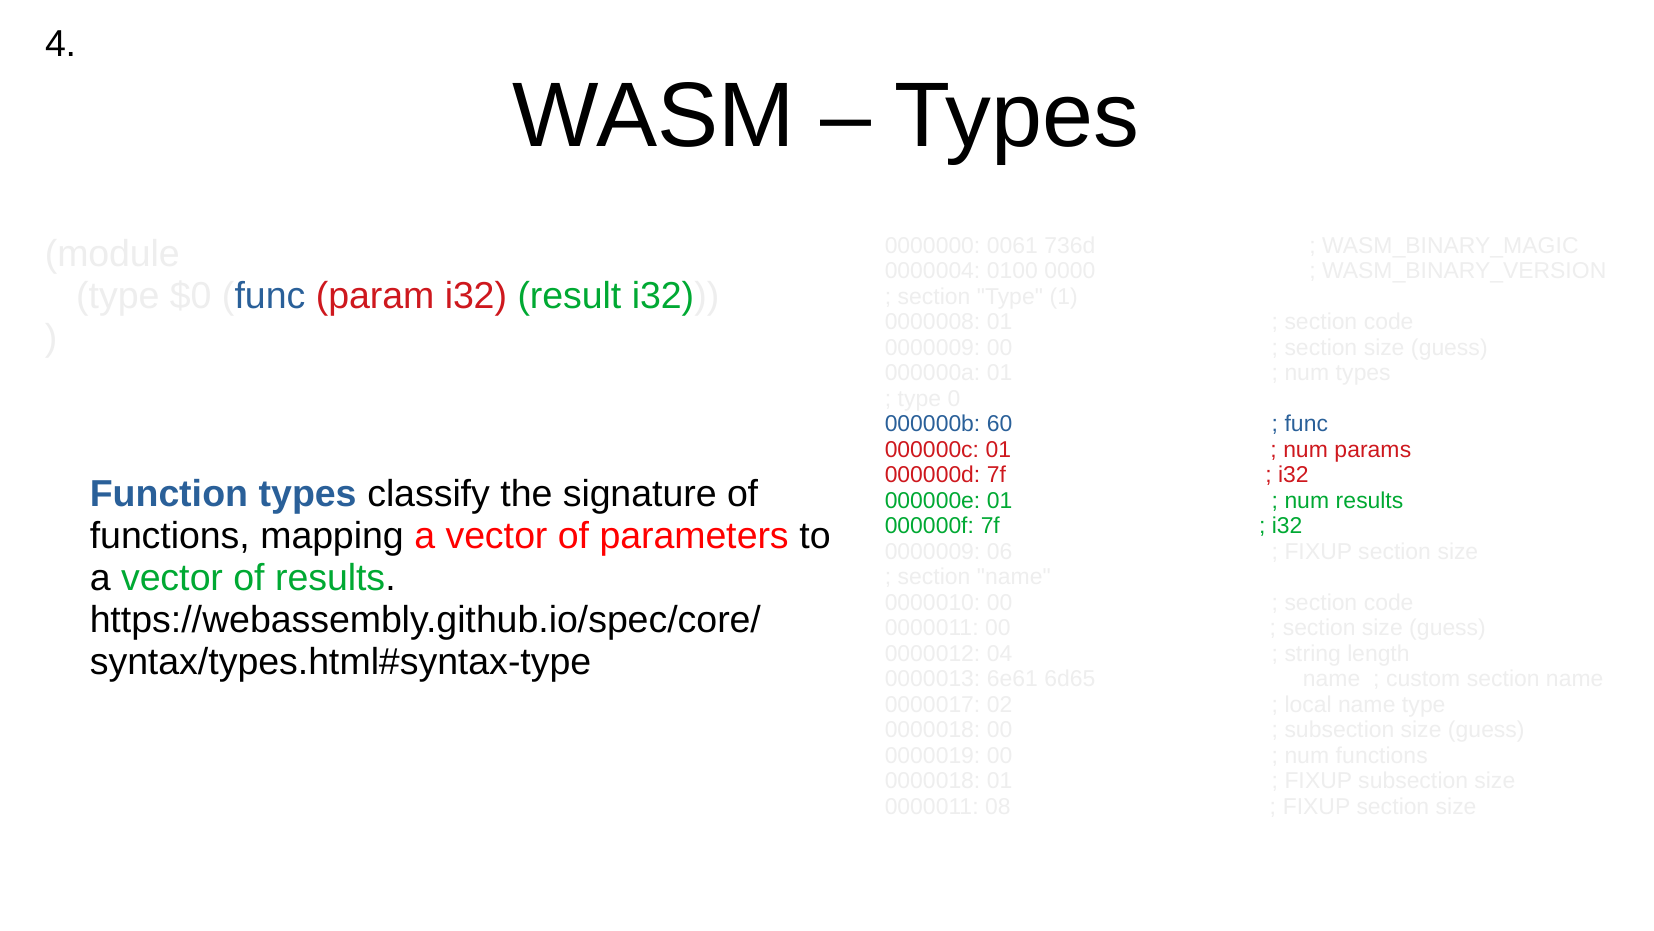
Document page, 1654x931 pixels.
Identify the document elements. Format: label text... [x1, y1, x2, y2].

text_box Function types classify the signature of functions, mapping a vector of parameters to a vector of results. https://webassembly.github.io/spec/core/syntax/types.html#syntax-type [75, 465, 856, 859]
text_box 4. [30, 15, 92, 72]
title WASM – Types [82, 37, 1571, 193]
text_box (module (type $0 (func (param i32) (result i32))) ) [30, 225, 796, 826]
text_box 0000000: 0061 736d ; WASM_BINARY_MAGIC 0000004: 0100 0000 ; WASM_BINARY_VERSION ; section "Type" (1) 0000008: 01 ; section code 0000009: 00 ; section size (guess) 000000a: 01 ; num types ; type 0 000000b: 60 ; func 000000c: 01 ; num params 000000d: 7f ; i32 000000e: 01 ; num results 000000f: 7f ; i32 0000009: 06 ; FIXUP section size ; section "name" 0000010: 00 ; section code 0000011: 00 ; section size (guess) 0000012: 04 ; string length 0000013: 6e61 6d65 name ; custom section name 0000017: 02 ; local name type 0000018: 00 ; subsection size (guess) 0000019: 00 ; num functions 0000018: 01 ; FIXUP subsection size 0000011: 08 ; FIXUP section size [870, 225, 1636, 827]
